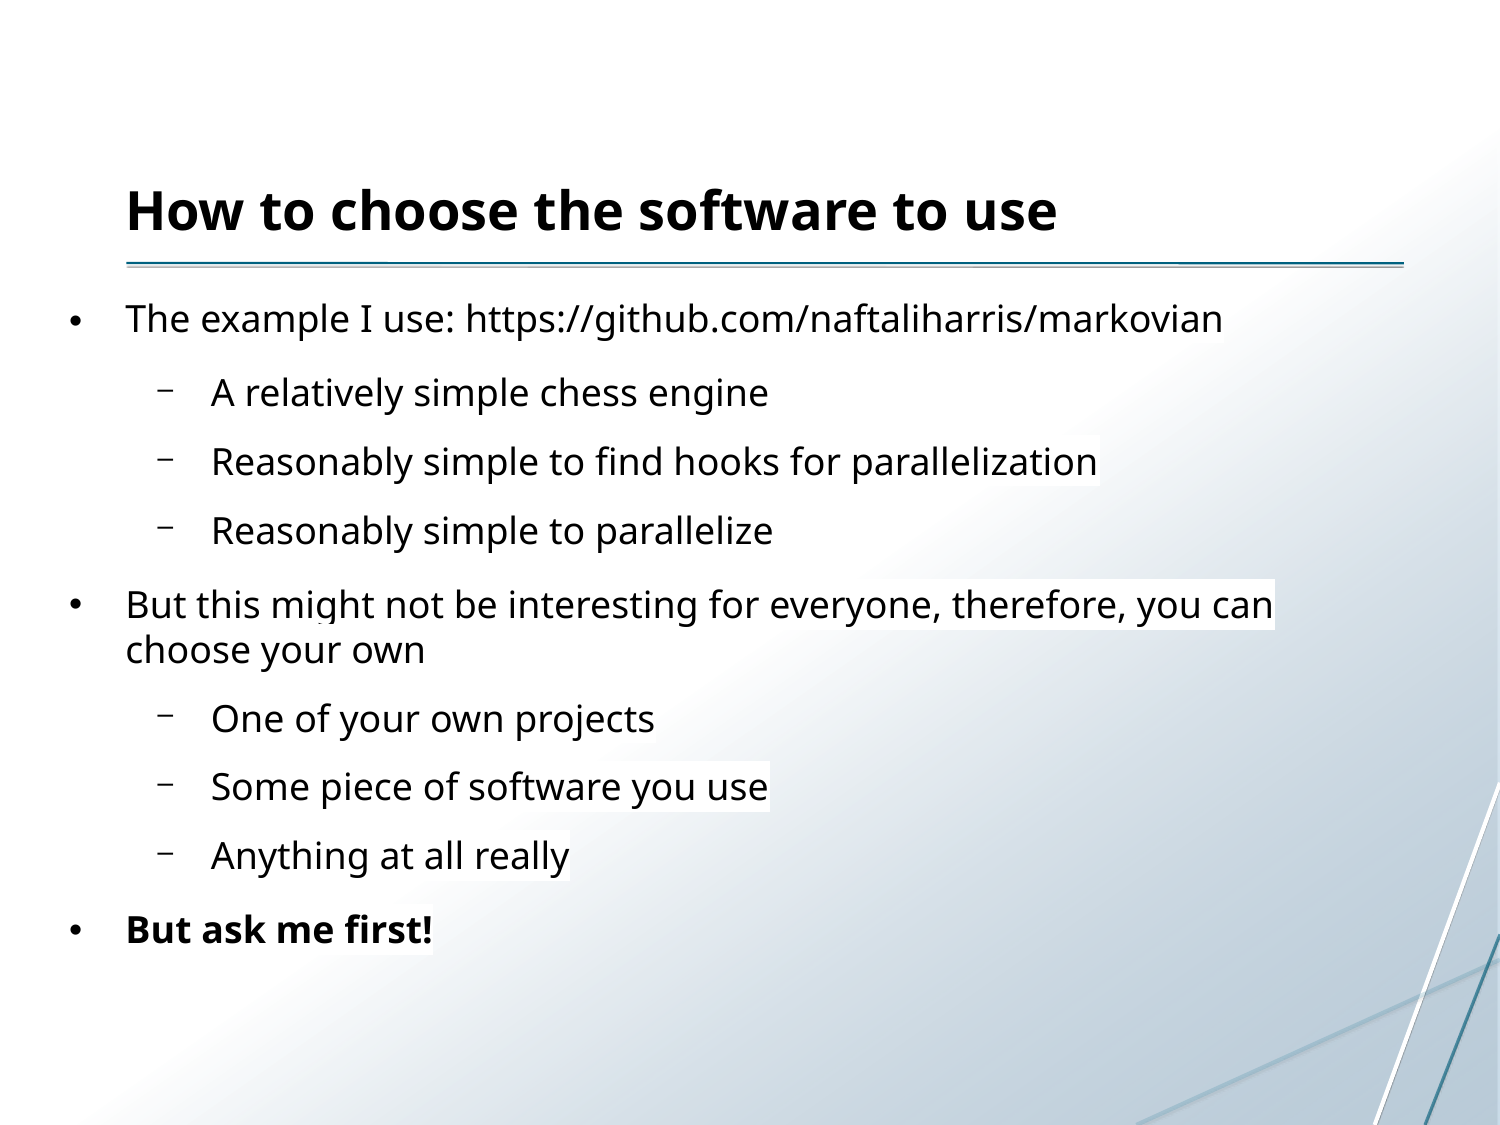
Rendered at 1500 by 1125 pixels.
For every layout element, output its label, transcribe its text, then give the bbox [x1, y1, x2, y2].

list The example I use: https://github.com/naftaliharris/markovian A relatively simple chess engine Reasonably simple to find hooks for parallelization Reasonably simple to parallelize But this might not be interesting for everyone, therefore, you can choose your own One of your own projects Some piece of software you use Anything at all really But ask me first! [54, 287, 1404, 1005]
title How to choose the software to use [109, 49, 1403, 249]
